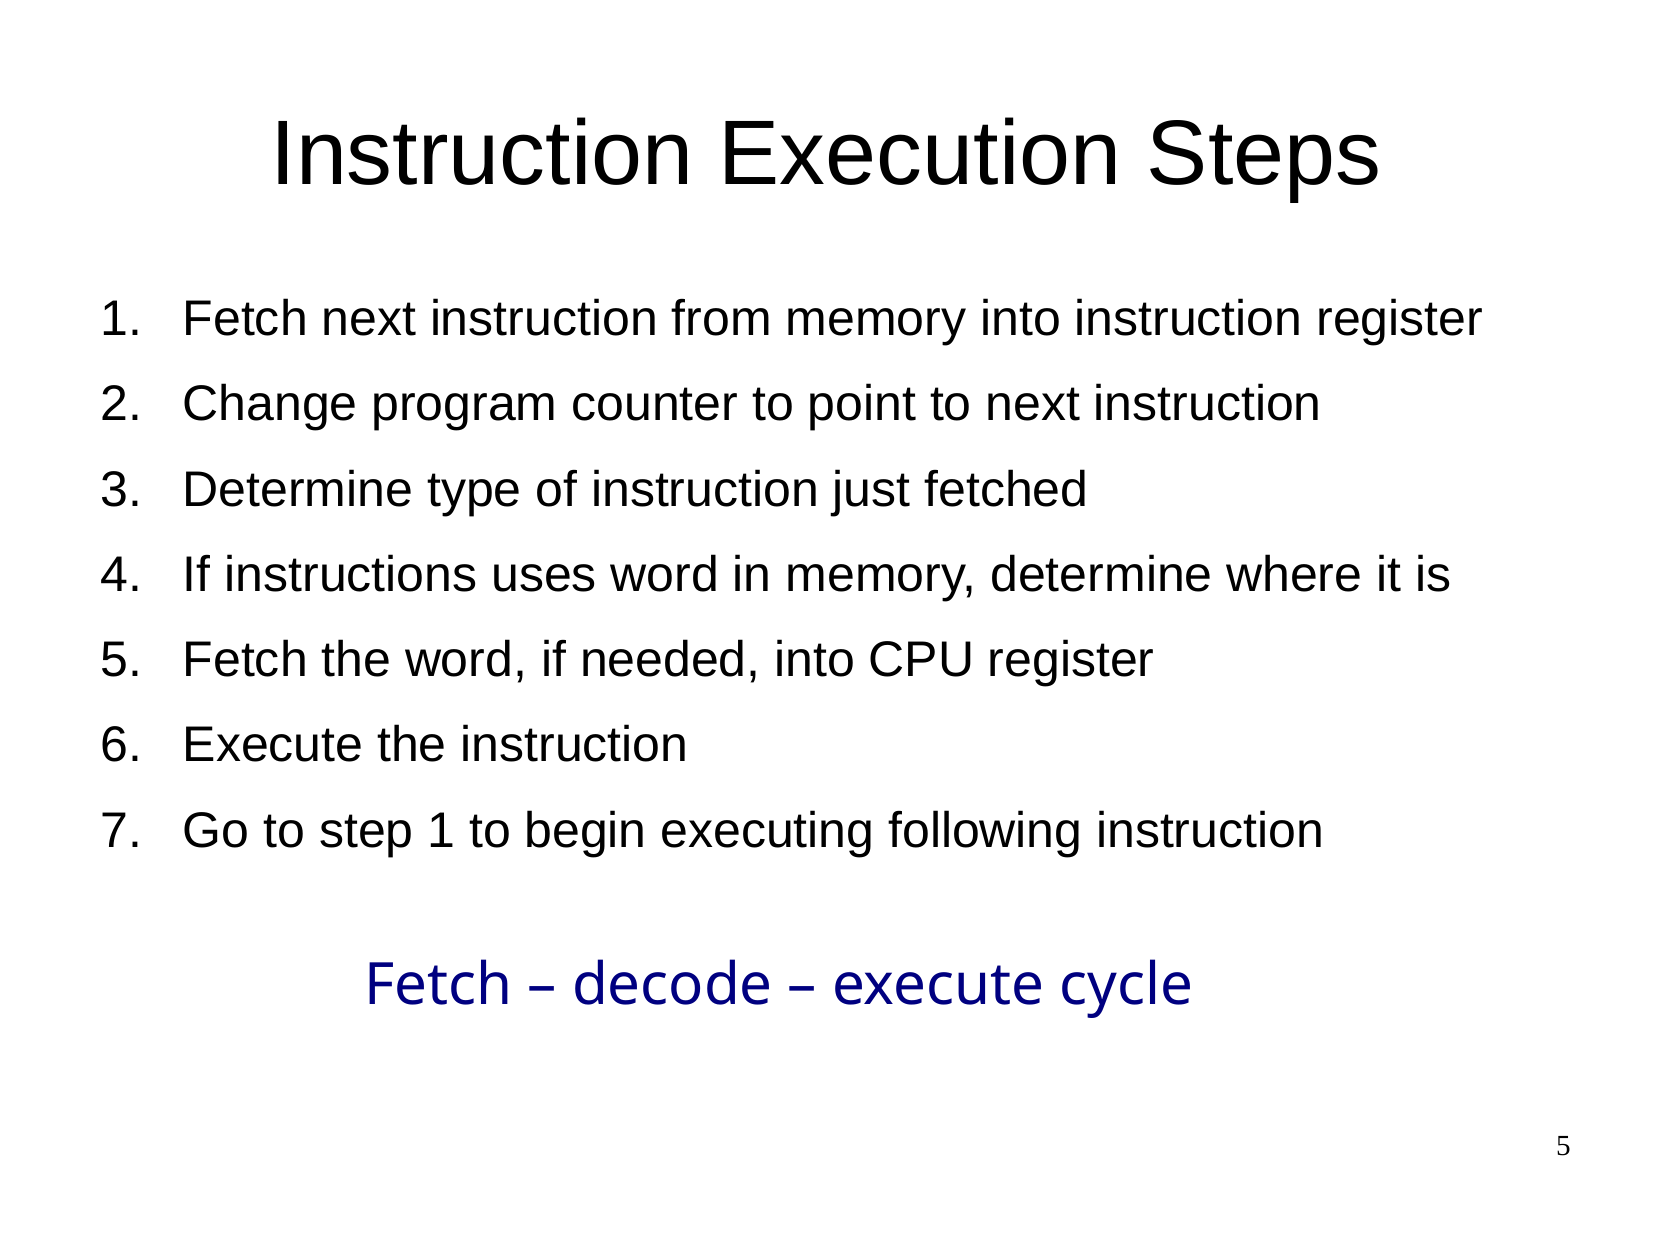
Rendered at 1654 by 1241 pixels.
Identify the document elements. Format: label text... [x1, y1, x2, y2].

title Instruction Execution Steps [82, 49, 1571, 257]
list Fetch next instruction from memory into instruction register Change program counter to point to next instruction Determine type of instruction just fetched If instructions uses word in memory, determine where it is Fetch the word, if needed, into CPU register Execute the instruction Go to step 1 to begin executing following instruction [82, 290, 1538, 1010]
text_box Fetch – decode – execute cycle [349, 934, 1227, 1031]
